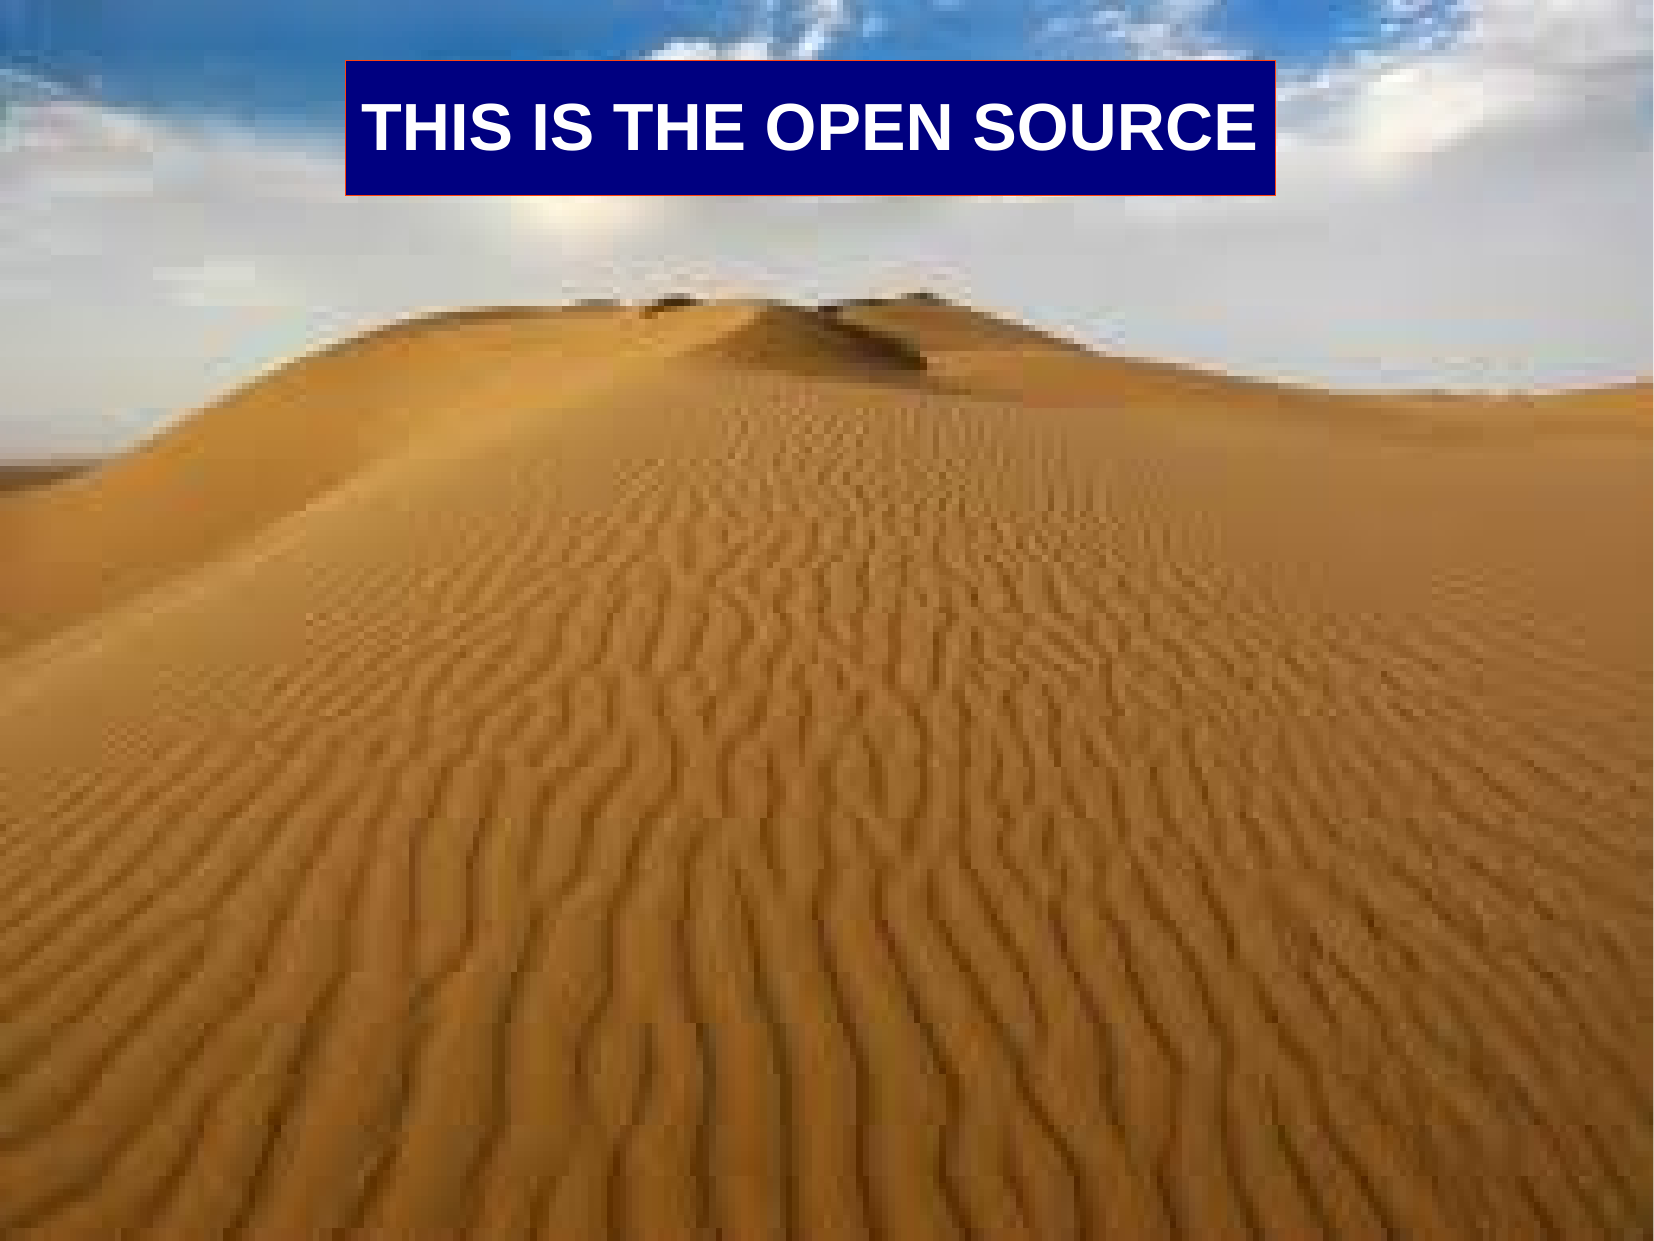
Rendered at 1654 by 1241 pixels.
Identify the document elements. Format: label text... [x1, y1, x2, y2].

text_box THIS IS THE OPEN SOURCE [345, 60, 1276, 196]
picture [0, 0, 1654, 1241]
